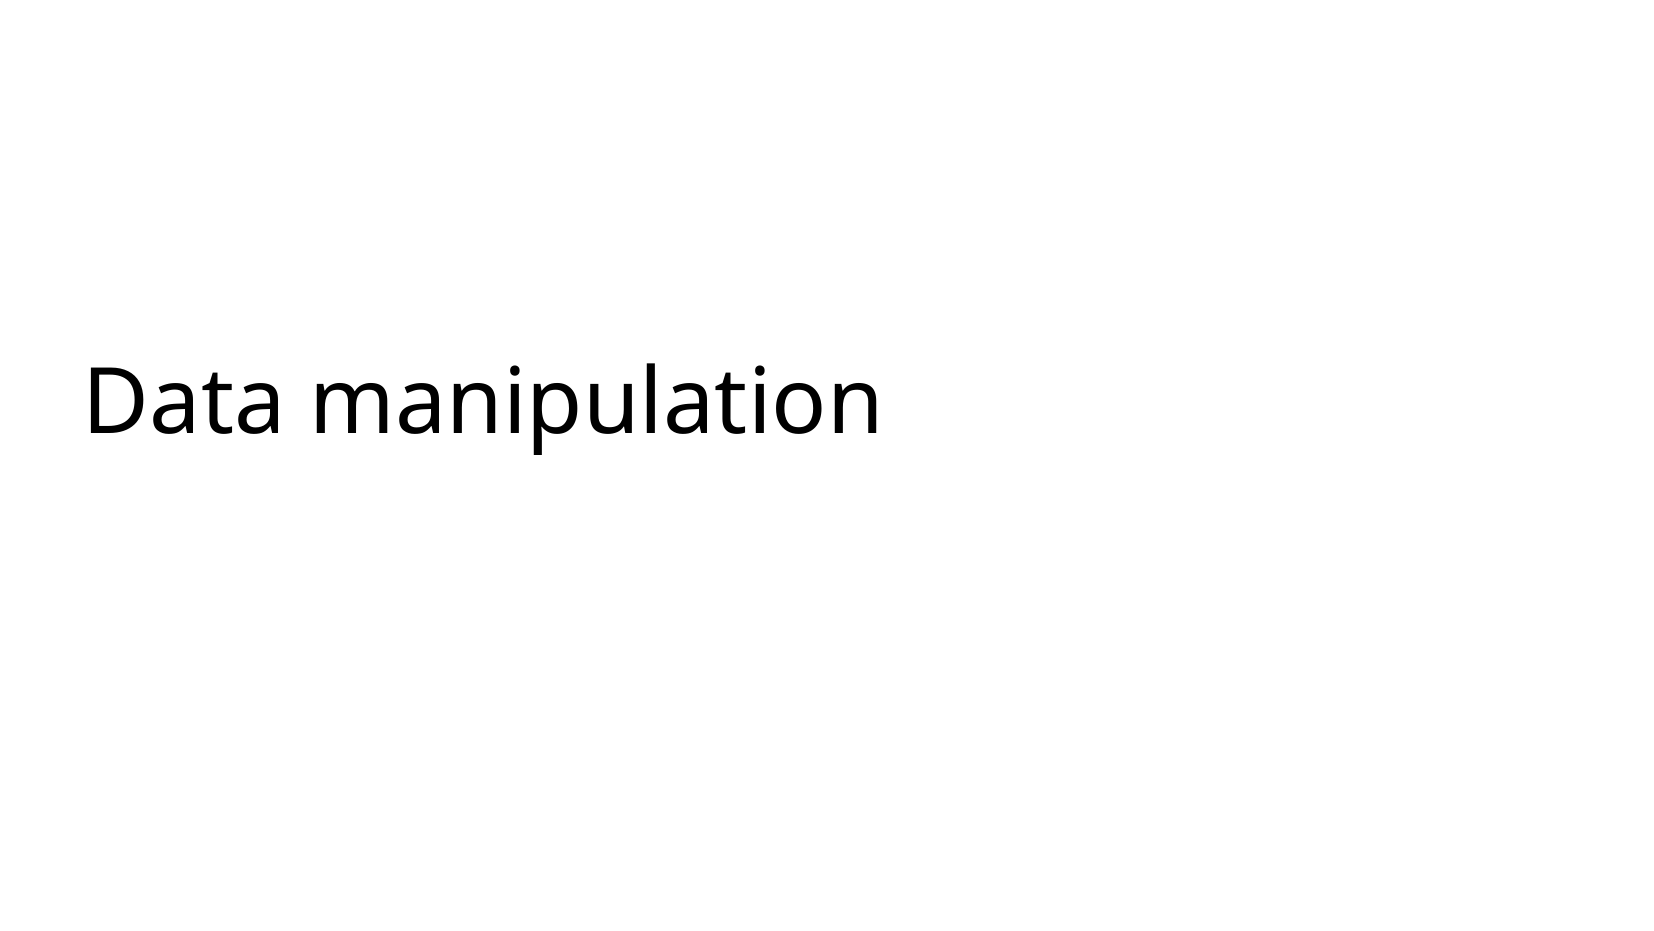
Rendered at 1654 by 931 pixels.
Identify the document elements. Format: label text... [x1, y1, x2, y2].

title Data manipulation [82, 320, 1571, 476]
